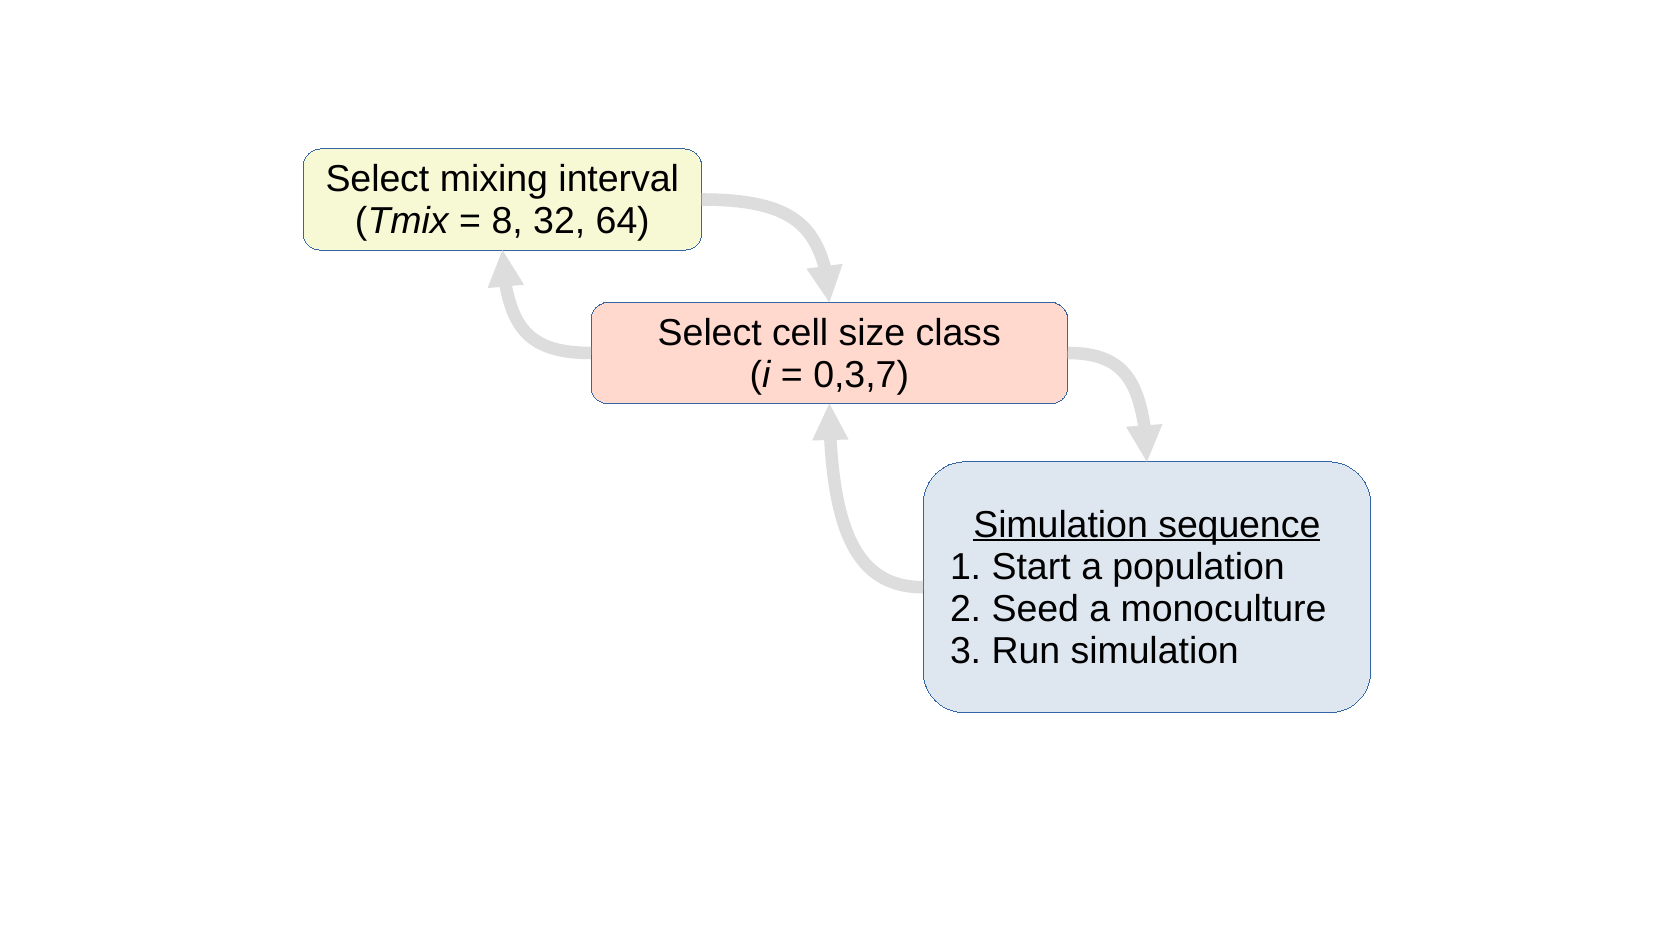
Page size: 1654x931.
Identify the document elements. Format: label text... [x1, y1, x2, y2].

text_box Select mixing interval (Tmix = 8, 32, 64) [303, 148, 702, 251]
text_box Simulation sequence 1. Start a population 2. Seed a monoculture 3. Run simulation [923, 461, 1371, 713]
text_box Select cell size class (i = 0,3,7) [591, 302, 1068, 404]
